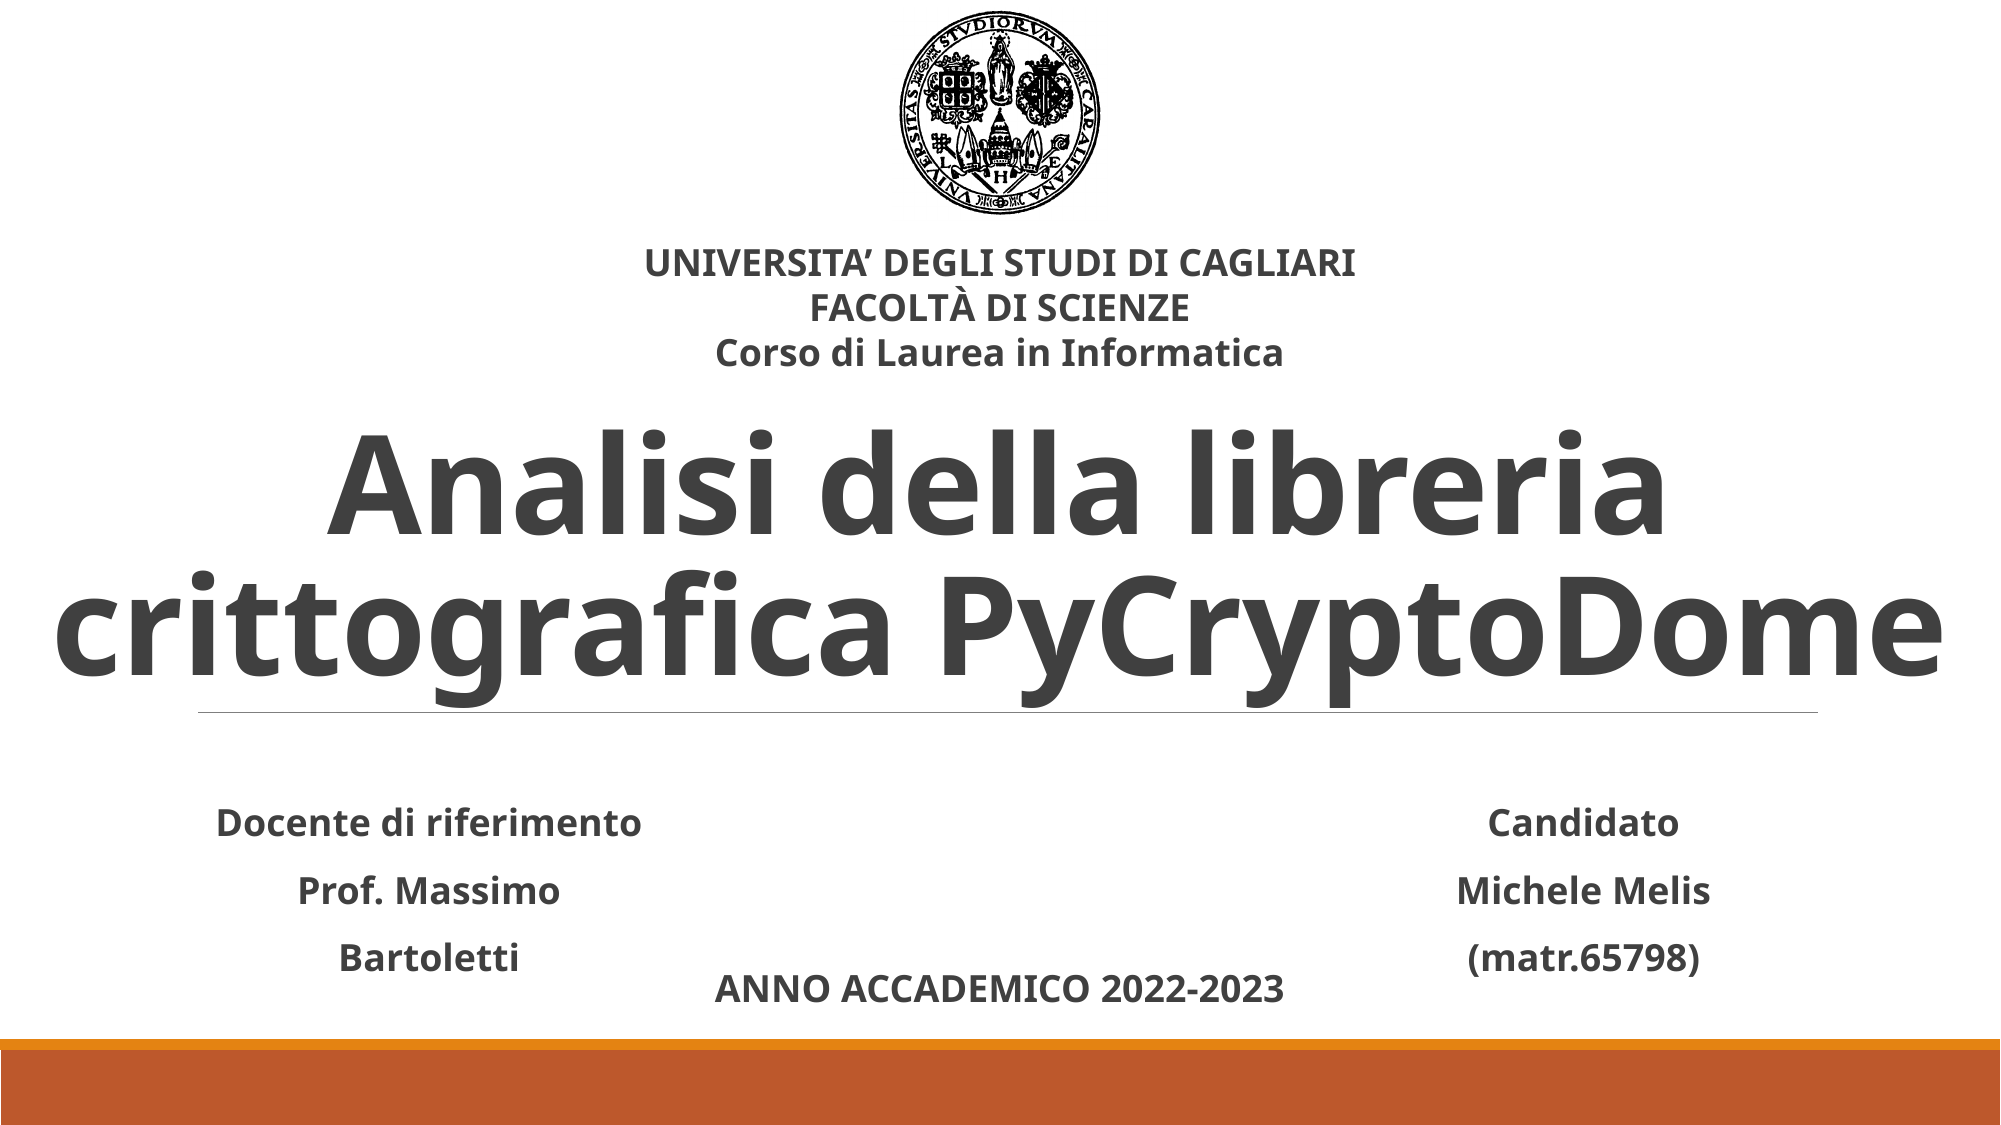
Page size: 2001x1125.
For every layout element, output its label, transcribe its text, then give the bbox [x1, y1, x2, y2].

text_box ANNO ACCADEMICO 2022-2023 [487, 934, 1513, 1011]
text_box Docente di riferimento Prof. Massimo Bartoletti [189, 769, 669, 914]
picture [892, 7, 1108, 221]
text_box Candidato Michele Melis (matr.65798) [1357, 769, 1811, 914]
text_box UNIVERSITA’ DEGLI STUDI DI CAGLIARI FACOLTÀ DI SCIENZE Corso di Laurea in Informatica [487, 231, 1513, 383]
title Analisi della libreria crittografica PyCryptoDome [0, 415, 2000, 710]
